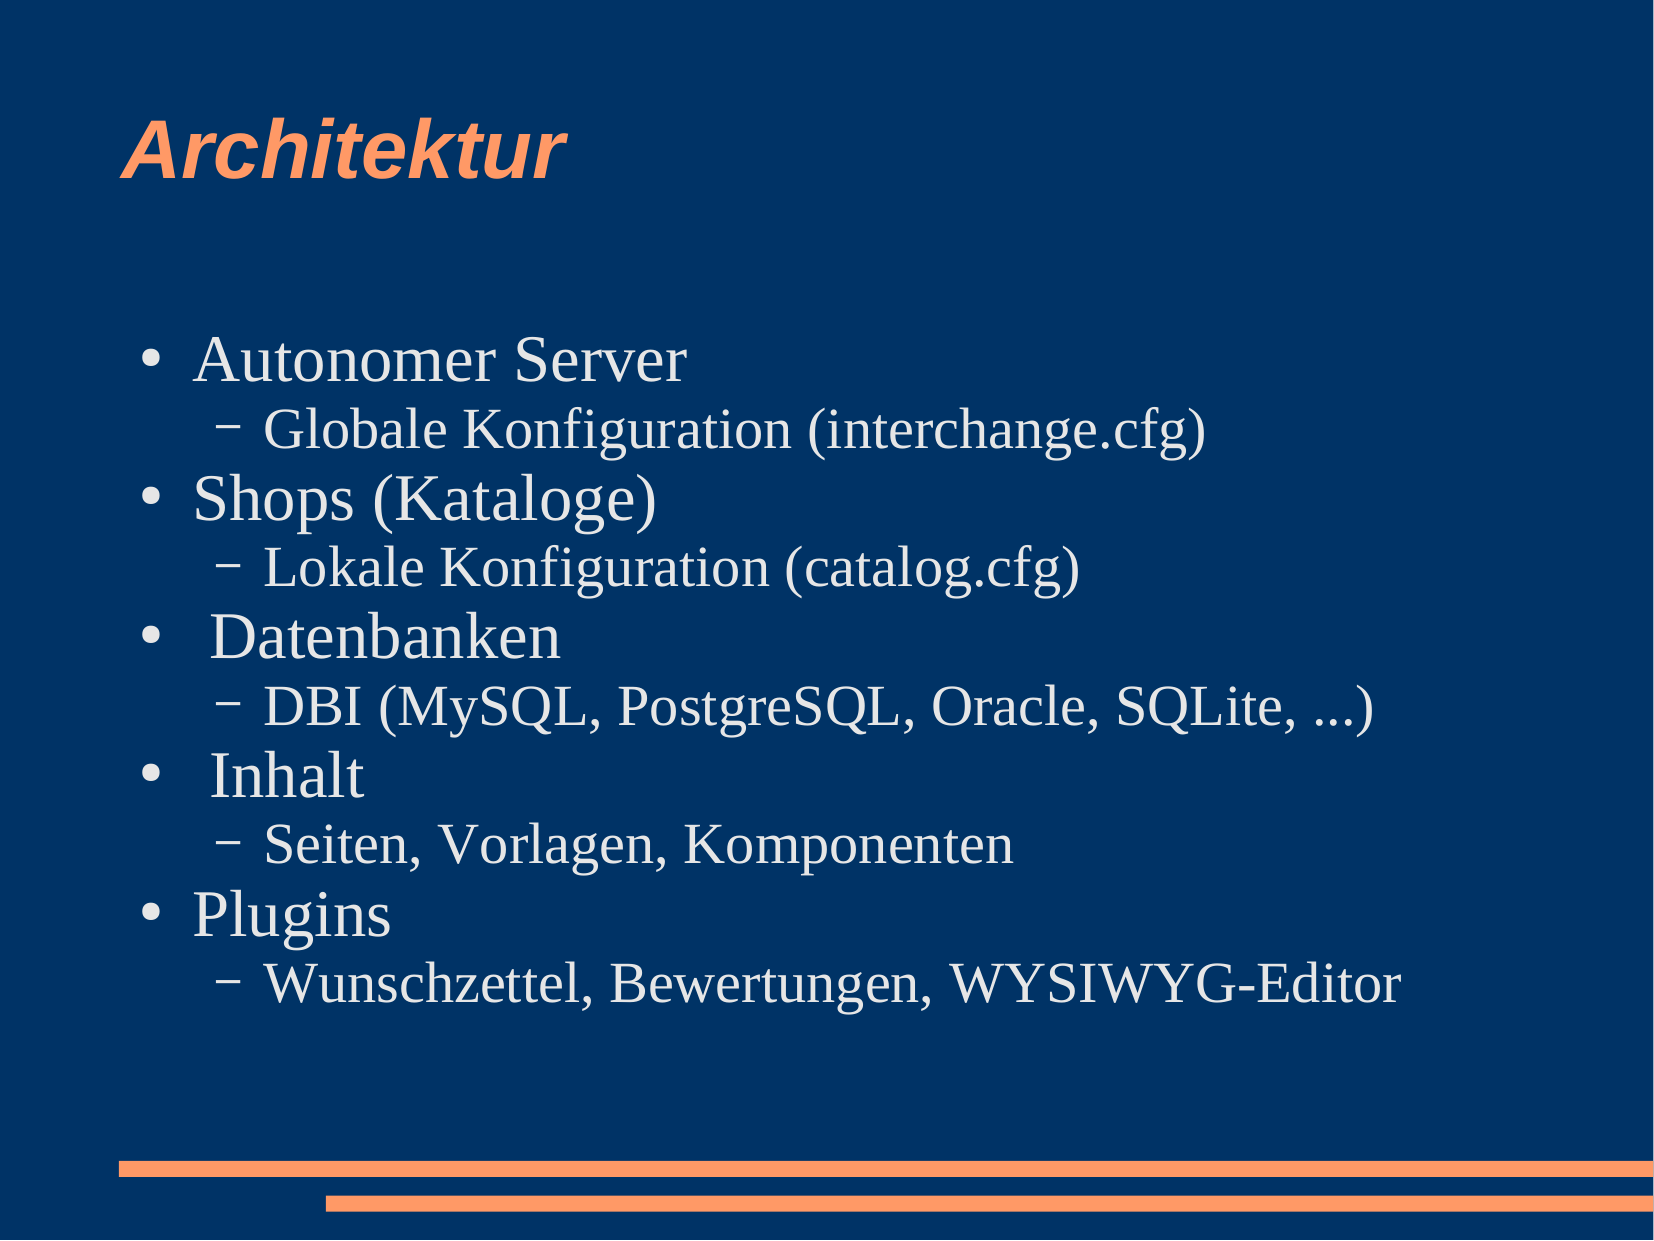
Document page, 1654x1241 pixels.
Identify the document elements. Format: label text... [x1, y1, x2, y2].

list Autonomer Server Globale Konfiguration (interchange.cfg) Shops (Kataloge) Lokale Konfiguration (catalog.cfg) Datenbanken DBI (MySQL, PostgreSQL, Oracle, SQLite, ...) Inhalt Seiten, Vorlagen, Komponenten Plugins Wunschzettel, Bewertungen, WYSIWYG-Editor [121, 322, 1561, 1118]
title Architektur [121, 46, 1534, 254]
